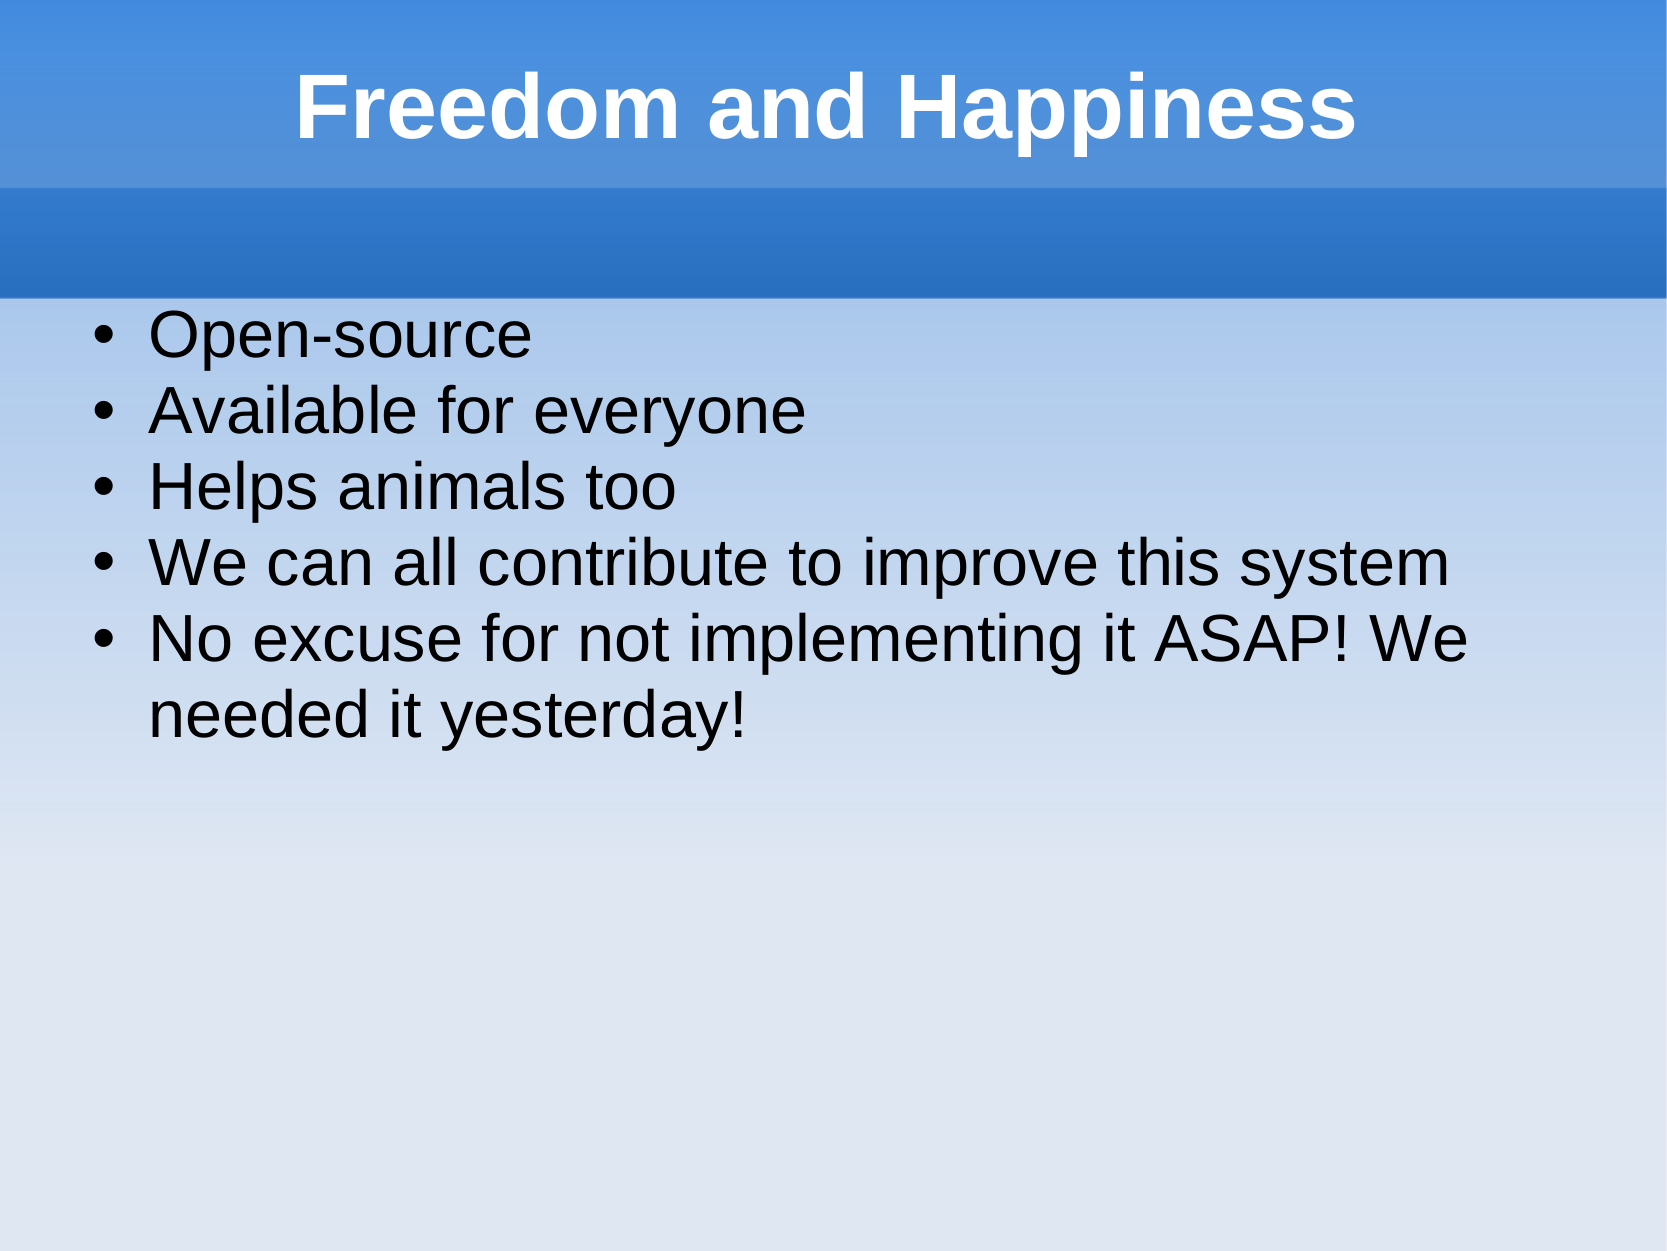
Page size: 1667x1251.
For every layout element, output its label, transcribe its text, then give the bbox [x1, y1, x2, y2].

title Freedom and Happiness [67, 6, 1587, 209]
subtitle Open-source Available for everyone Helps animals too We can all contribute to improve this system No excuse for not implementing it ASAP! We needed it yesterday! [73, 297, 1593, 1118]
picture [0, 0, 1667, 1251]
